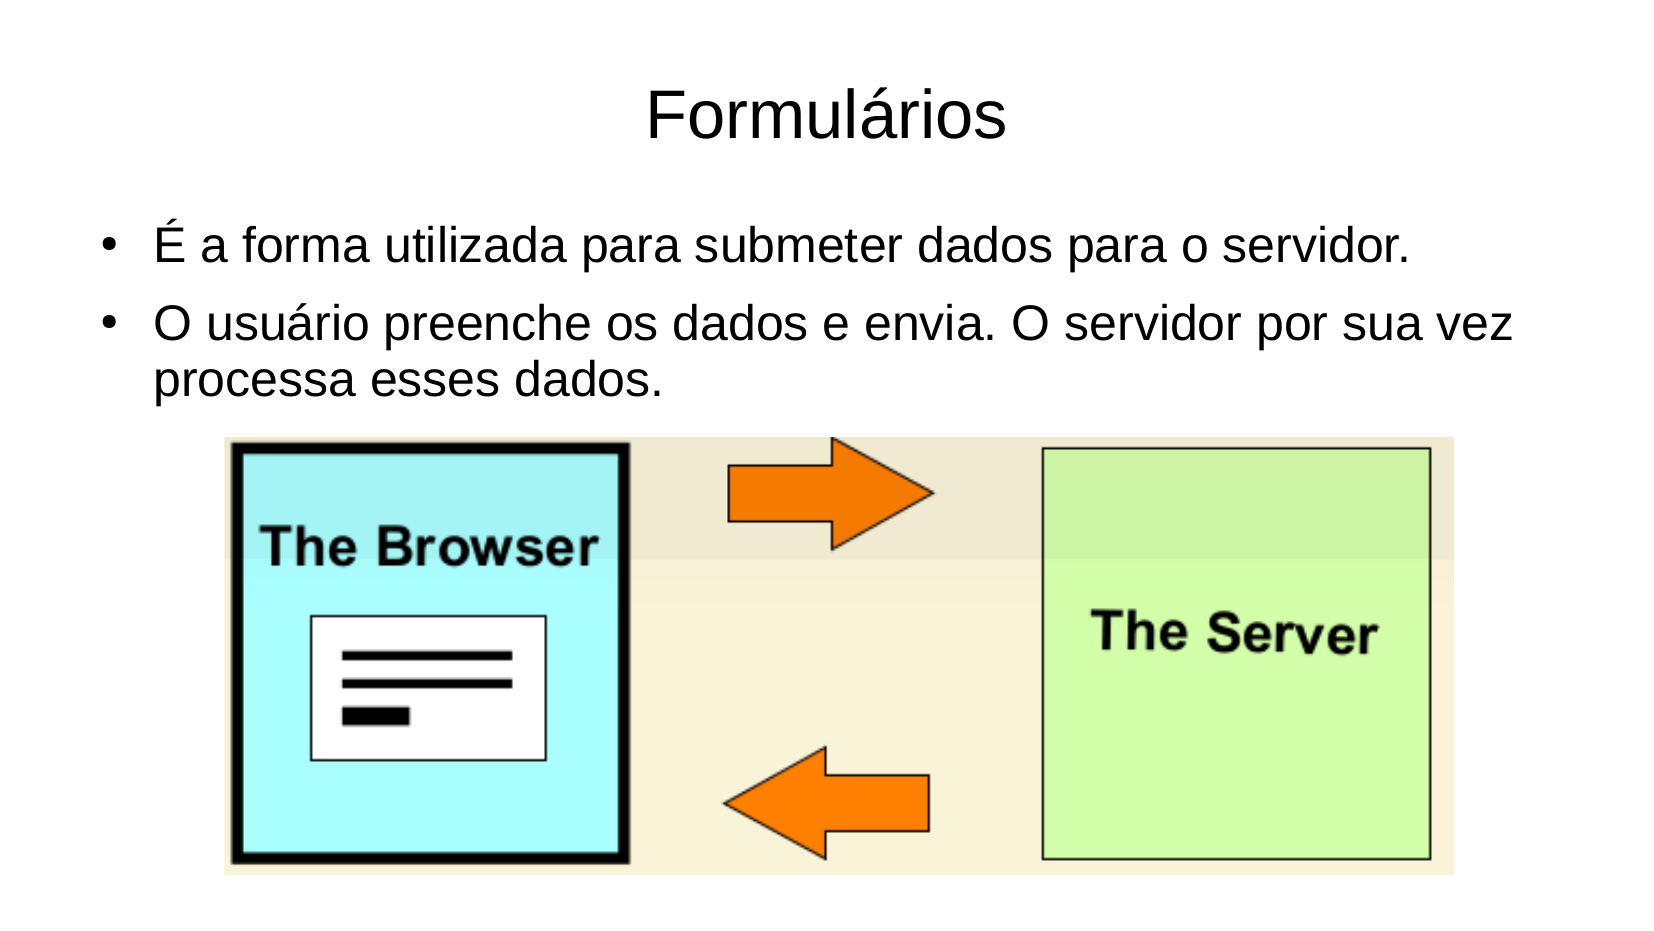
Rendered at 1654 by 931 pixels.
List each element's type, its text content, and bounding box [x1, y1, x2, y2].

picture [224, 437, 1454, 875]
title Formulários [82, 37, 1571, 193]
list É a forma utilizada para submeter dados para o servidor. O usuário preenche os dados e envia. O servidor por sua vez processa esses dados. [82, 217, 1571, 758]
